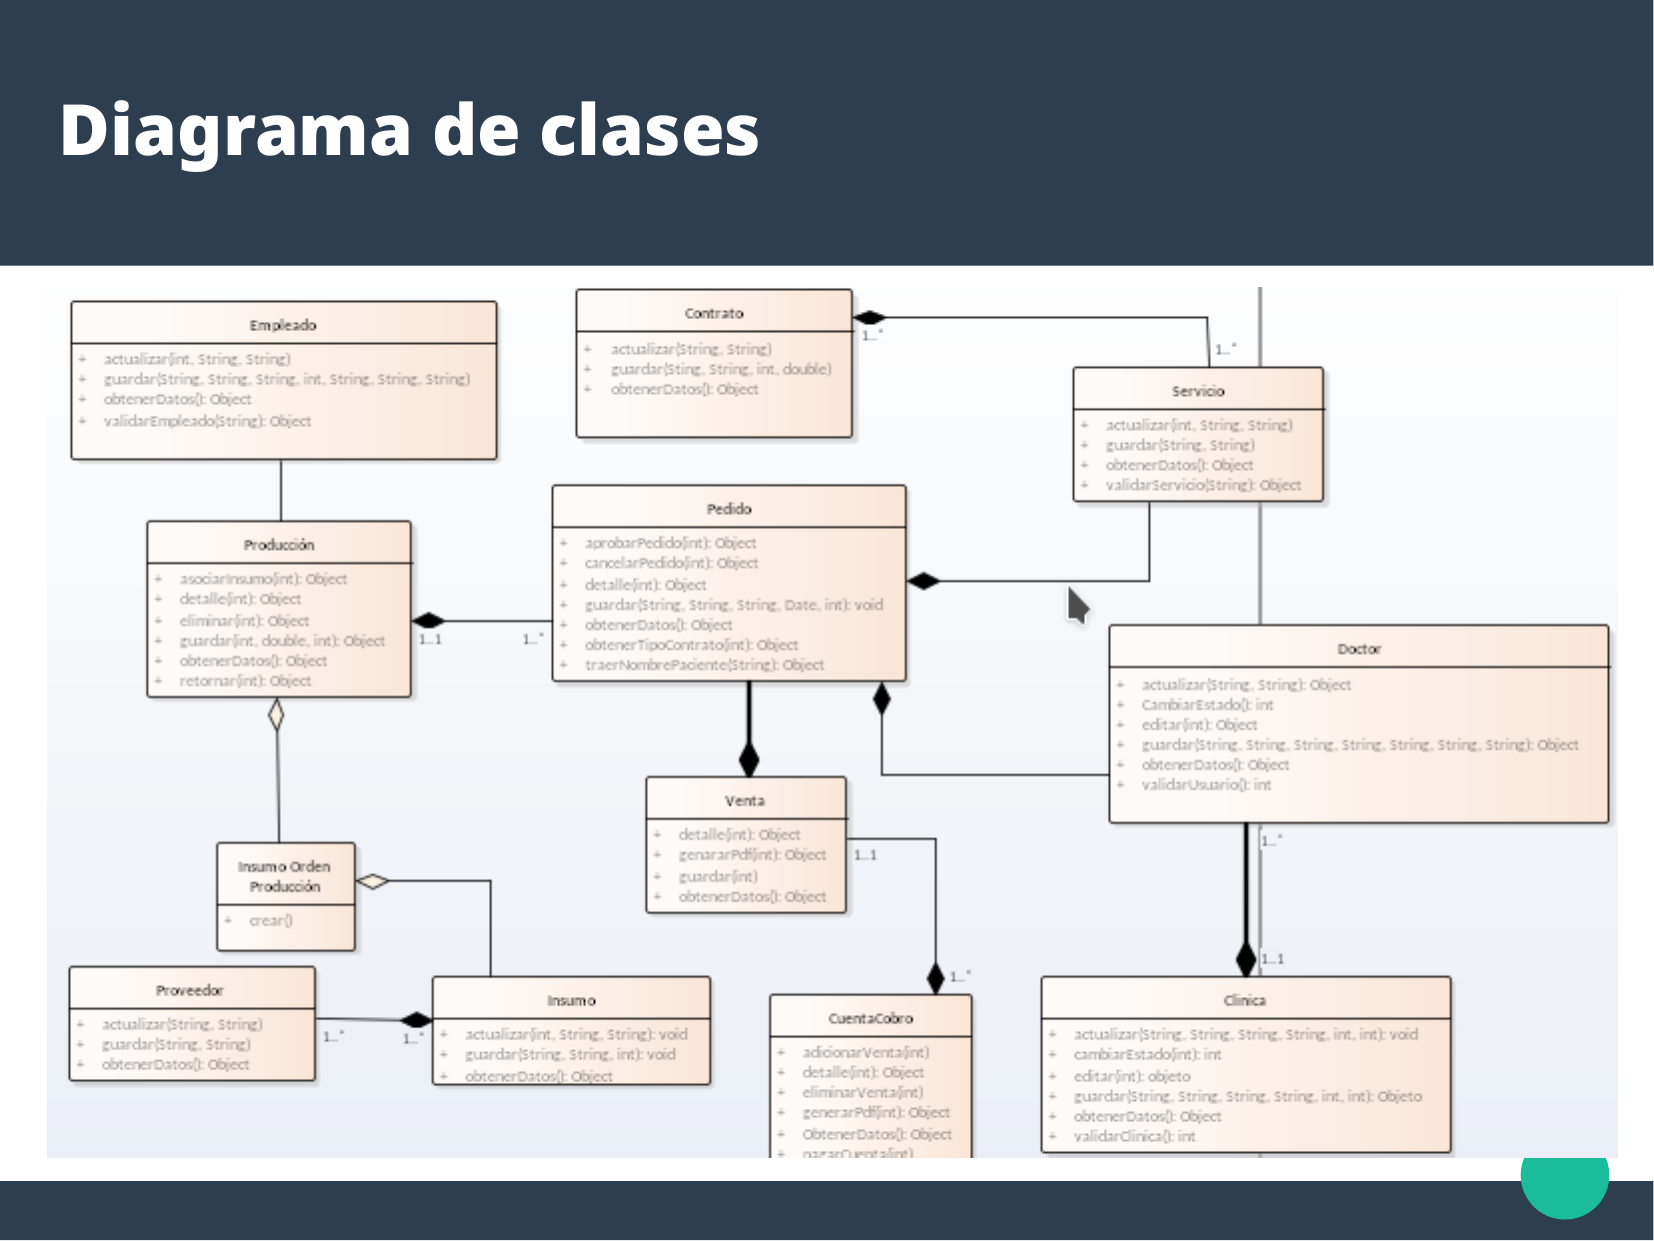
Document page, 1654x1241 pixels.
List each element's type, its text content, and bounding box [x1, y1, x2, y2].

picture [47, 287, 1618, 1158]
title Diagrama de clases [59, 49, 1595, 207]
